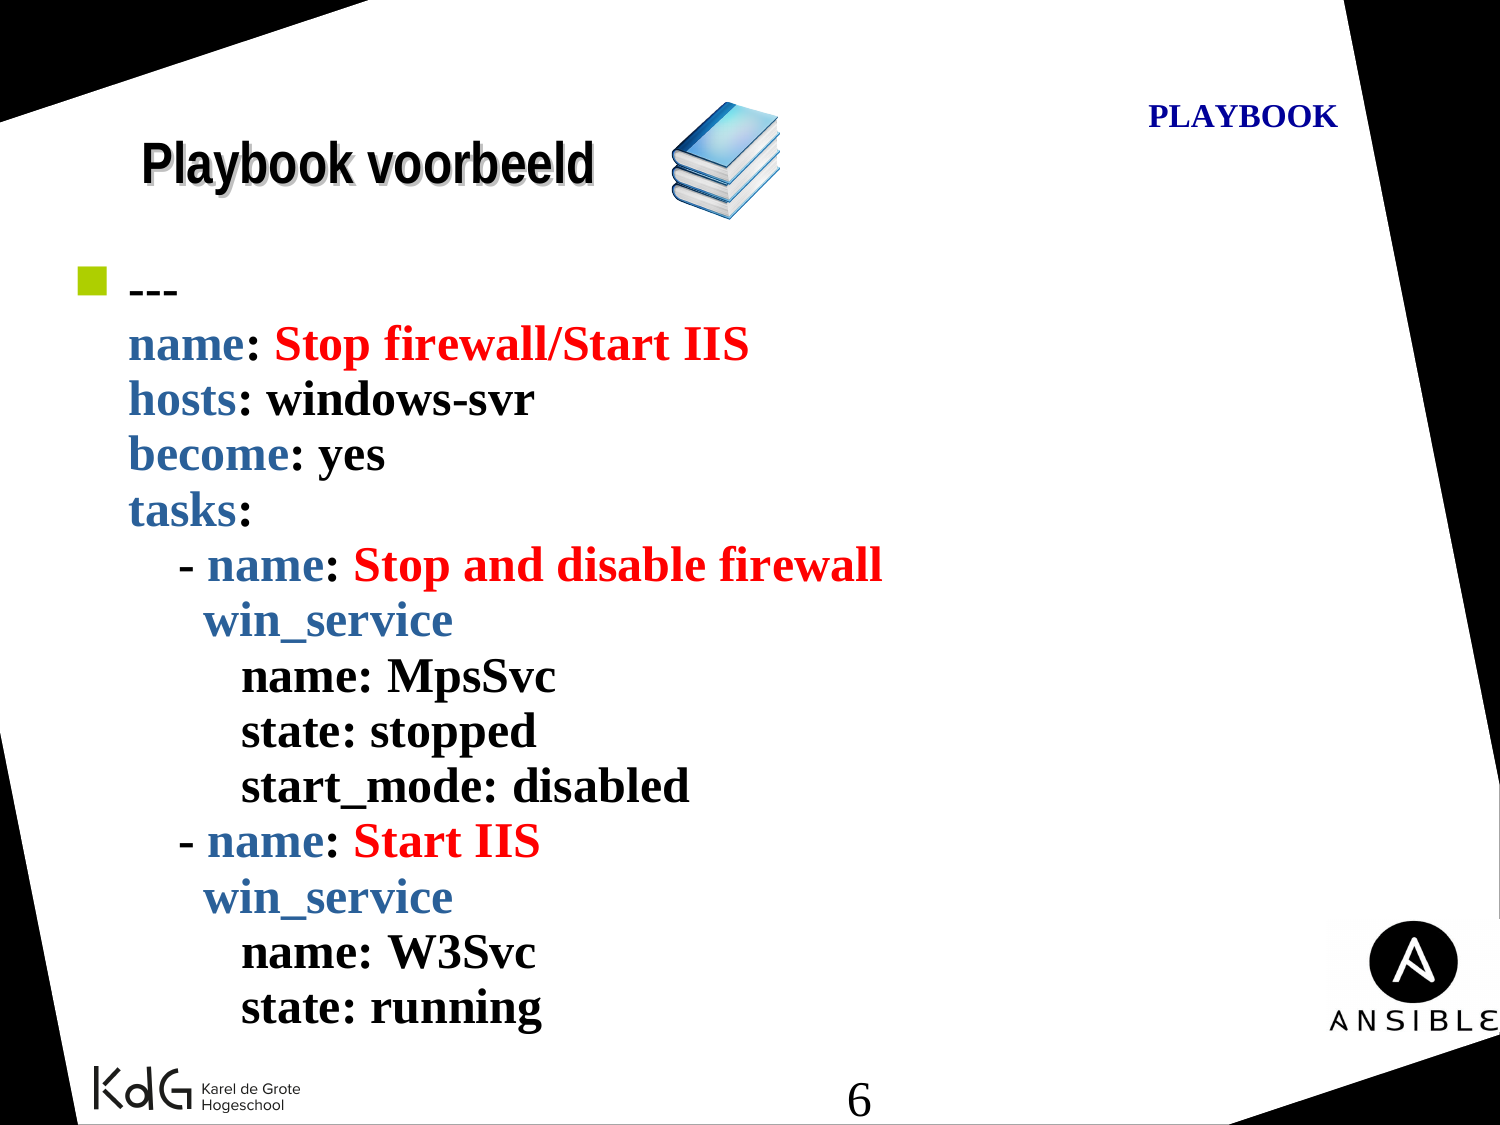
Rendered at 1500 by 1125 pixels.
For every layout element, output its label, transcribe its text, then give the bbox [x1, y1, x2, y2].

title Playbook voorbeeld [141, 72, 1447, 253]
text_box PLAYBOOK [1113, 89, 1411, 144]
picture [1424, 919, 1500, 1032]
picture [94, 1103, 300, 1113]
list --- name: Stop firewall/Start IIS hosts: windows-svr become: yes tasks: - name: Stop and disable firewall win_service name: MpsSvc state: stopped start_mode: disabled - name: Start IIS win_service name: W3Svc state: running [73, 260, 1424, 1103]
picture [667, 75, 788, 231]
